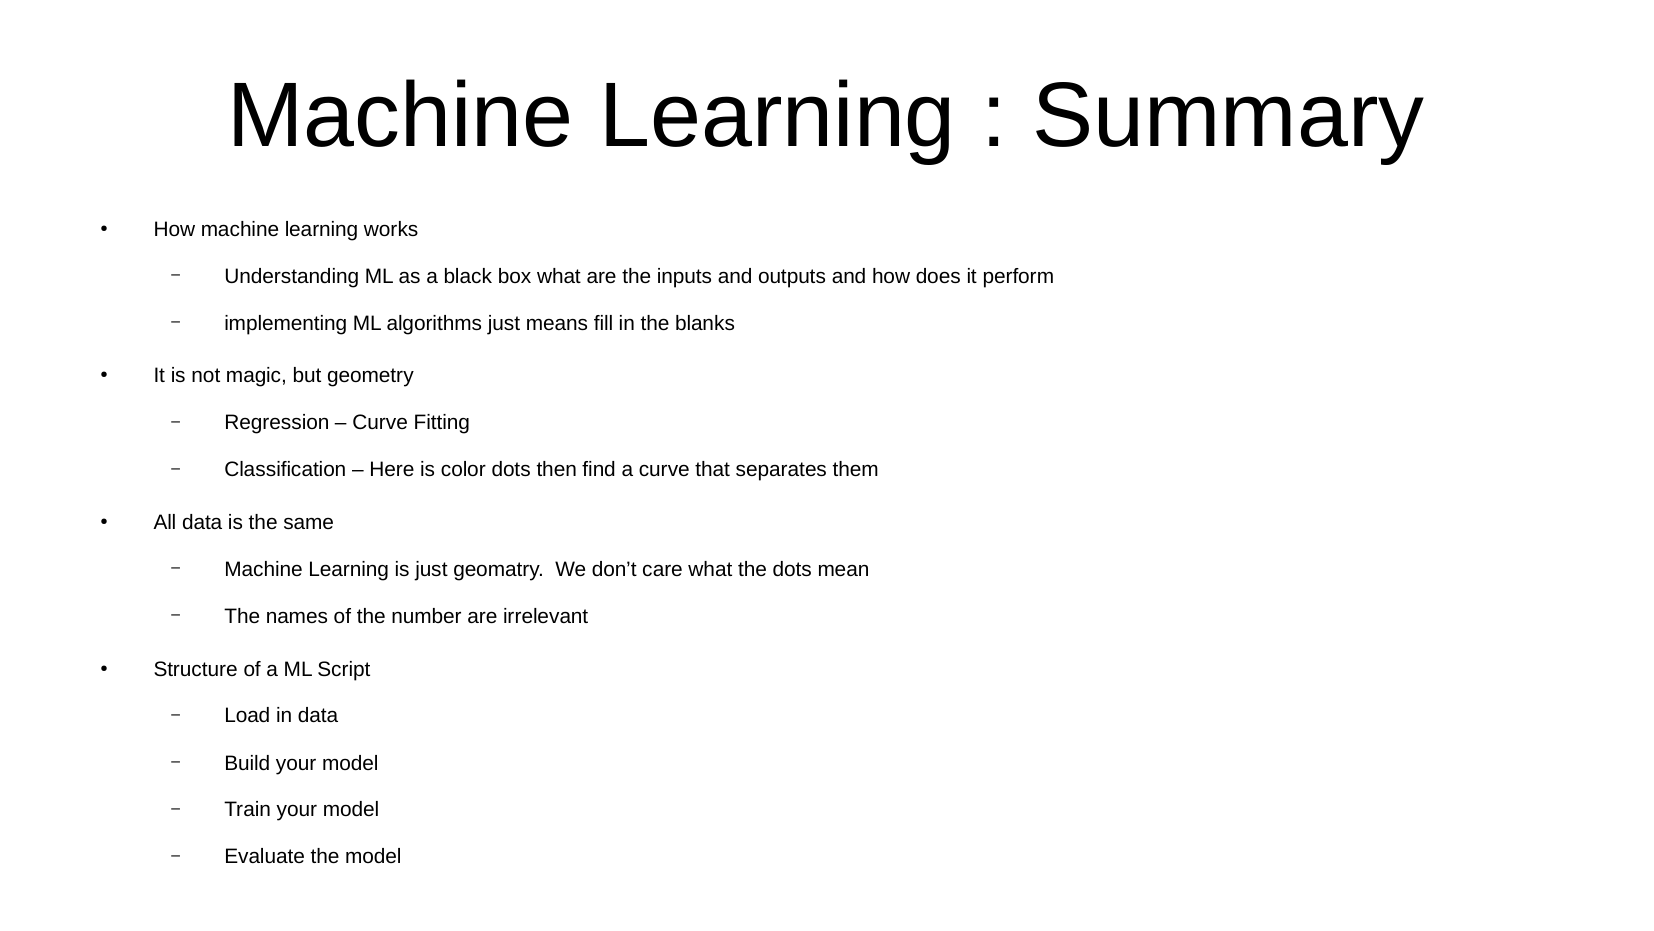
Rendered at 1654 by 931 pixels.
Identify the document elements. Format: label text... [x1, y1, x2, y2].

list How machine learning works Understanding ML as a black box what are the inputs and outputs and how does it perform implementing ML algorithms just means fill in the blanks It is not magic, but geometry Regression – Curve Fitting Classification – Here is color dots then find a curve that separates them All data is the same Machine Learning is just geomatry. We don’t care what the dots mean The names of the number are irrelevant Structure of a ML Script Load in data Build your model Train your model Evaluate the model [82, 217, 1621, 916]
title Machine Learning : Summary [82, 37, 1571, 193]
